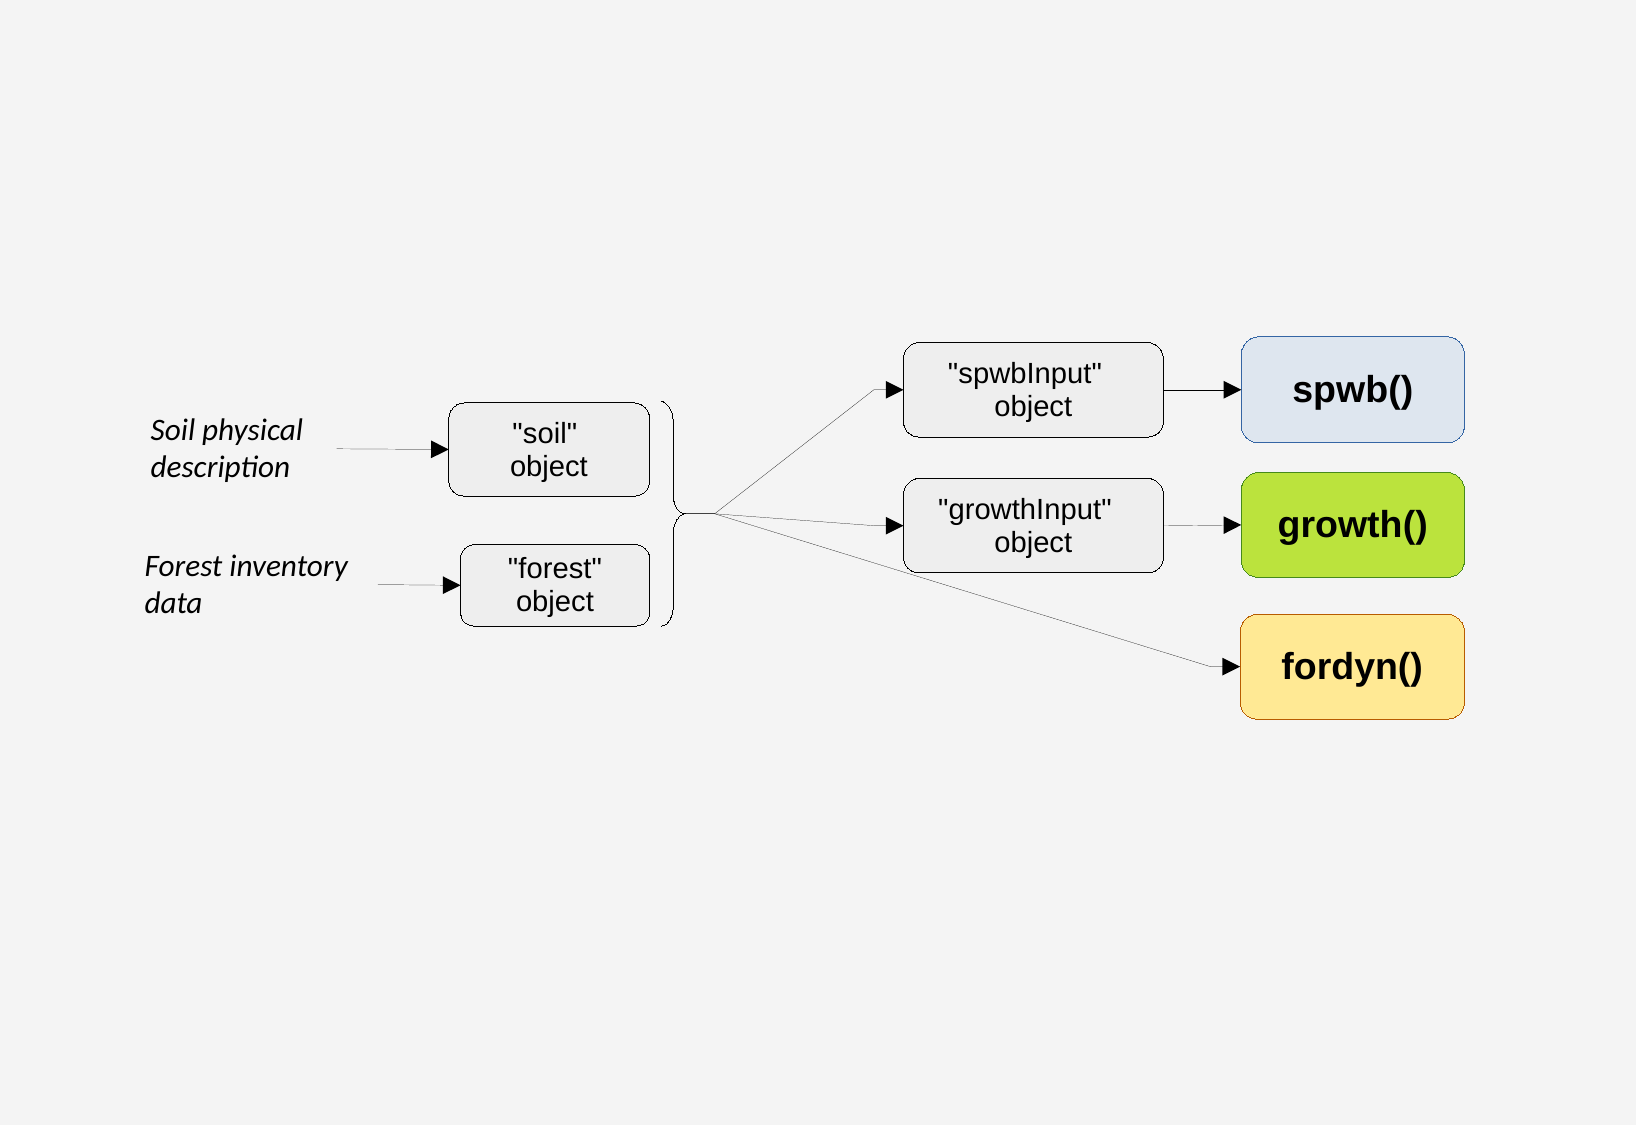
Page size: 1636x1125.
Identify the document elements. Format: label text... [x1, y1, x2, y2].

text_box "forest" object [460, 544, 650, 627]
text_box fordyn() [1240, 614, 1465, 720]
text_box "growthInput" object [903, 478, 1164, 573]
text_box "spwbInput" object [903, 342, 1164, 438]
text_box Soil physical description [135, 401, 337, 497]
text_box spwb() [1241, 336, 1465, 443]
text_box "soil" object [448, 402, 650, 497]
text_box growth() [1241, 472, 1465, 578]
text_box Forest inventory data [129, 537, 378, 632]
